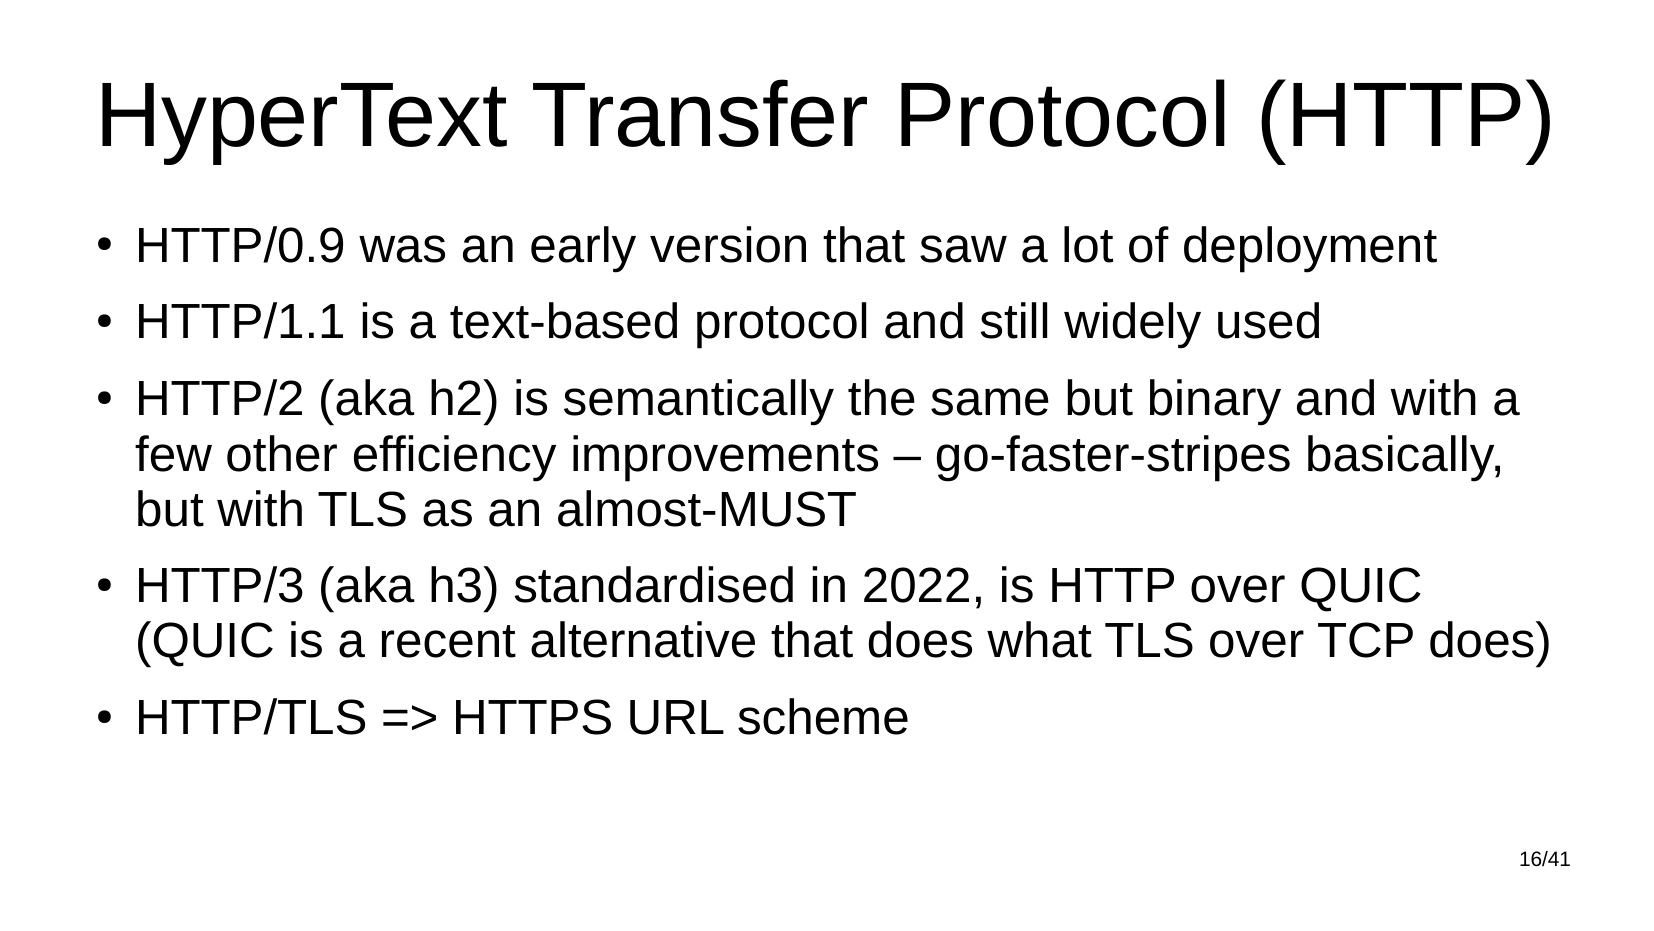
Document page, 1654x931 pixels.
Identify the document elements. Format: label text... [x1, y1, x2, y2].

list HTTP/0.9 was an early version that saw a lot of deployment HTTP/1.1 is a text-based protocol and still widely used HTTP/2 (aka h2) is semantically the same but binary and with a few other efficiency improvements – go-faster-stripes basically, but with TLS as an almost-MUST HTTP/3 (aka h3) standardised in 2022, is HTTP over QUIC (QUIC is a recent alternative that does what TLS over TCP does) HTTP/TLS => HTTPS URL scheme [82, 217, 1571, 758]
title HyperText Transfer Protocol (HTTP) [82, 37, 1571, 193]
